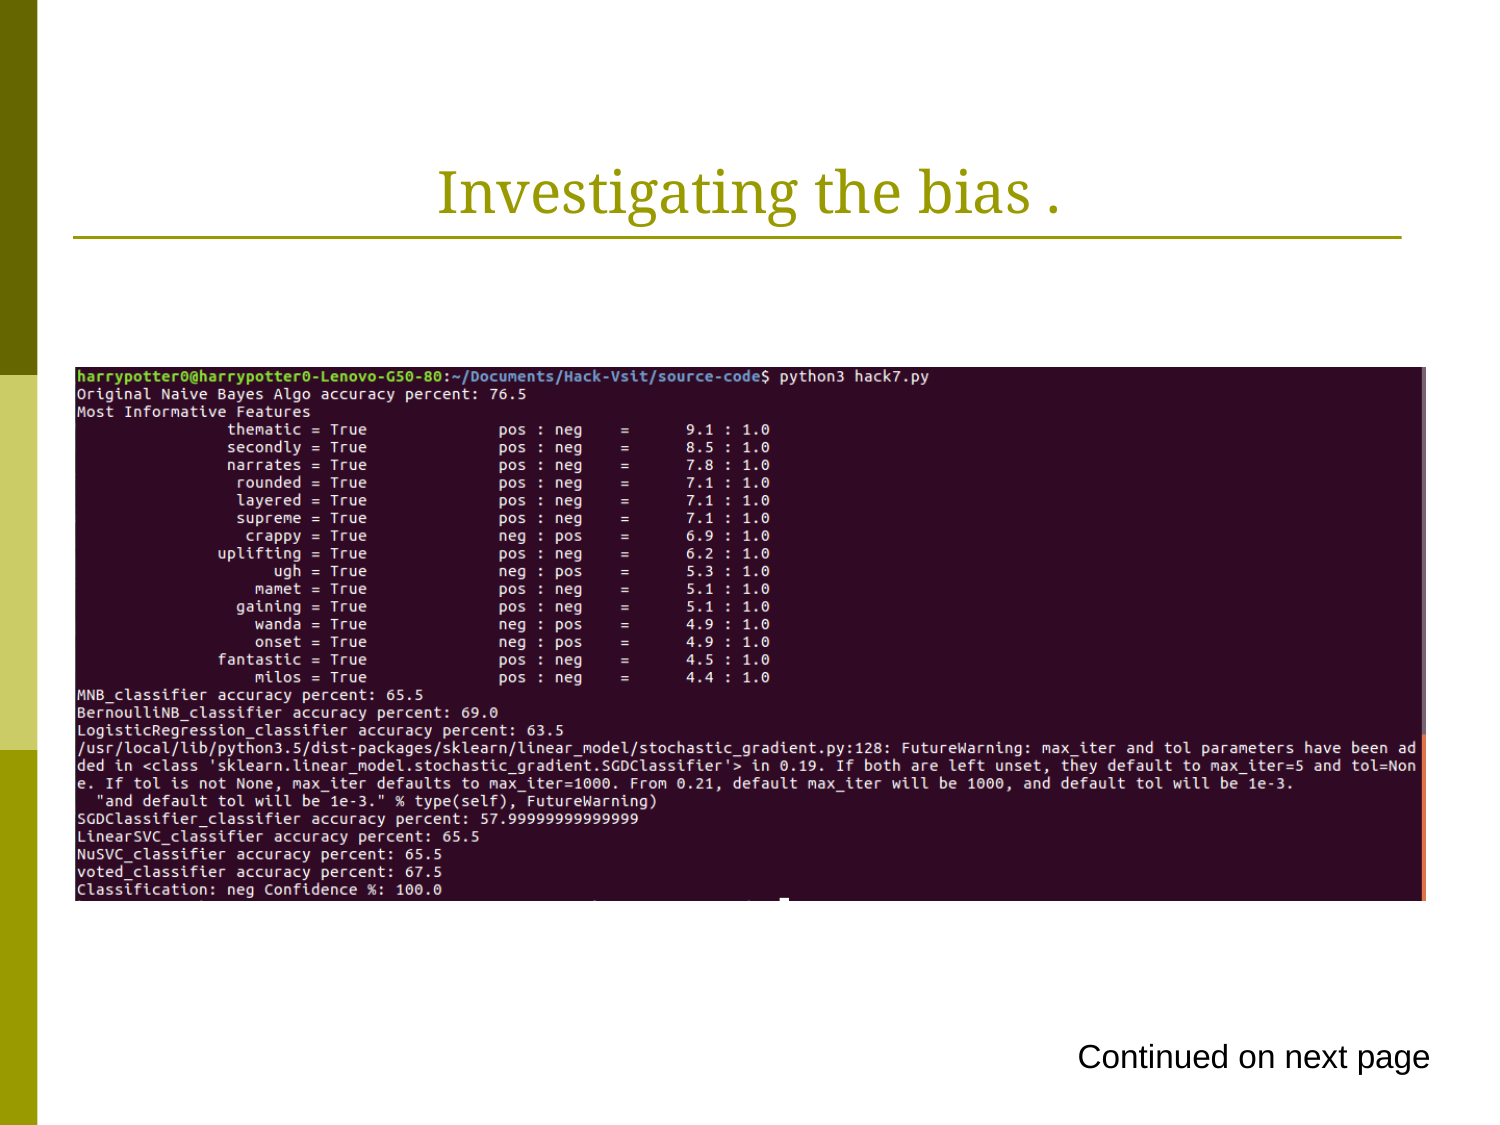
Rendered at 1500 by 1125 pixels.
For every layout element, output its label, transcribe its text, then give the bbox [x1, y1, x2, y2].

text_box Continued on next page [1062, 1027, 1465, 1083]
picture [75, 367, 1426, 901]
title Investigating the bias . [75, 45, 1426, 233]
